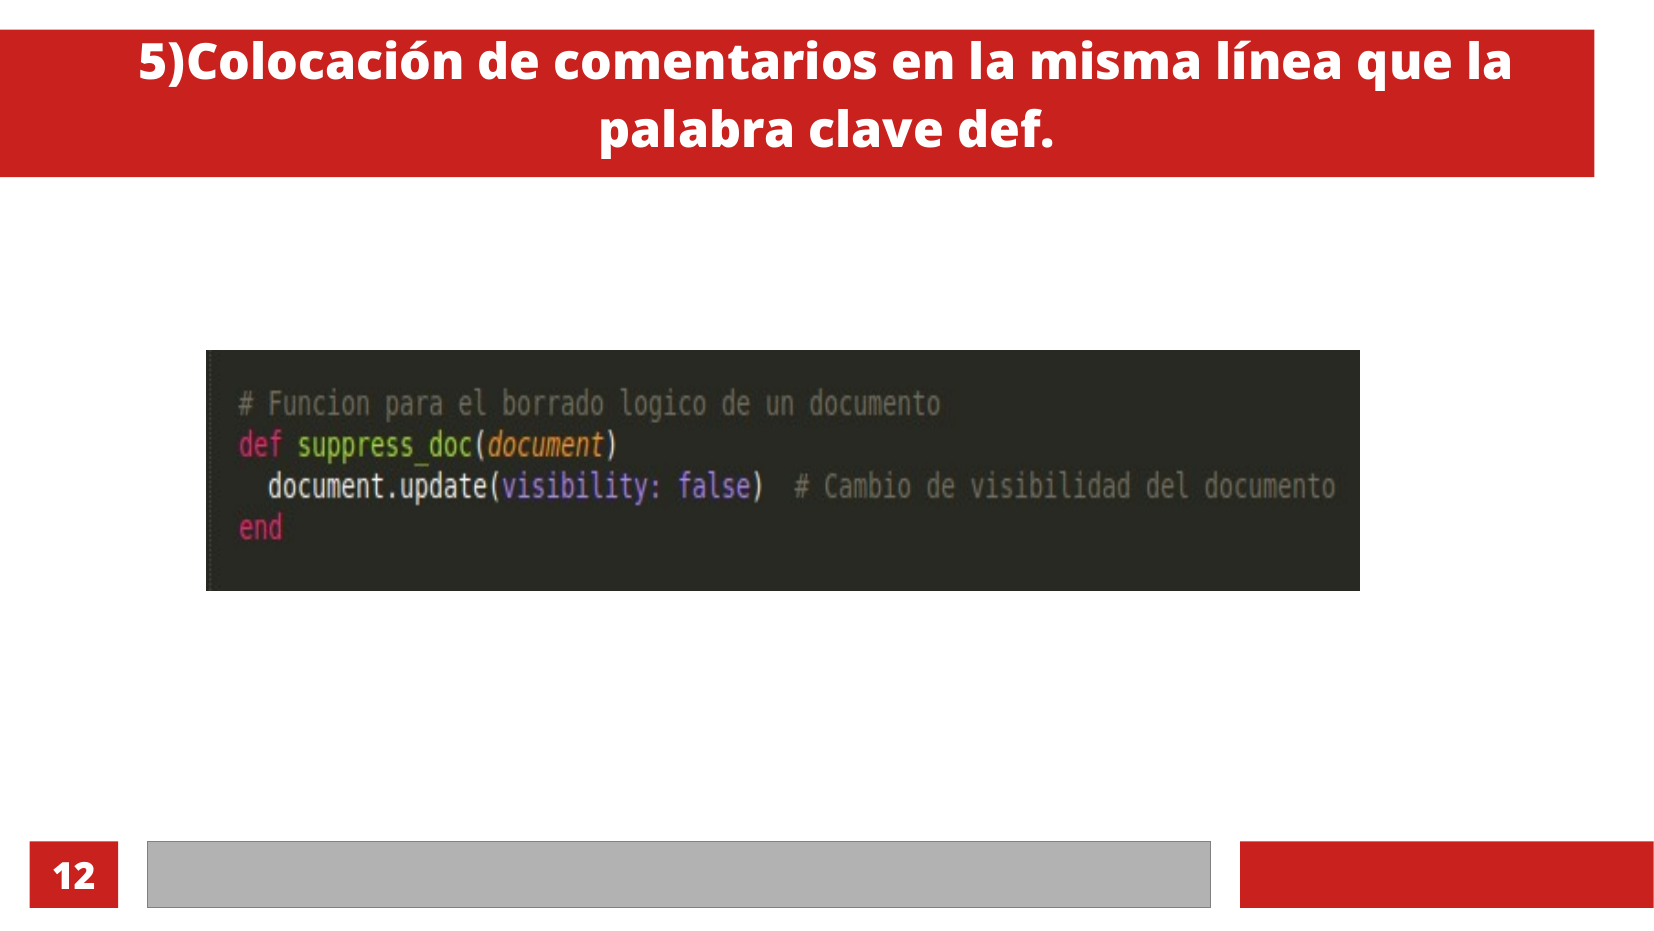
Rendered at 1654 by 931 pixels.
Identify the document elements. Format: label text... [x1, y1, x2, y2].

picture [206, 350, 1360, 591]
title 5)Colocación de comentarios en la misma línea que la palabra clave def. [59, 44, 1595, 163]
